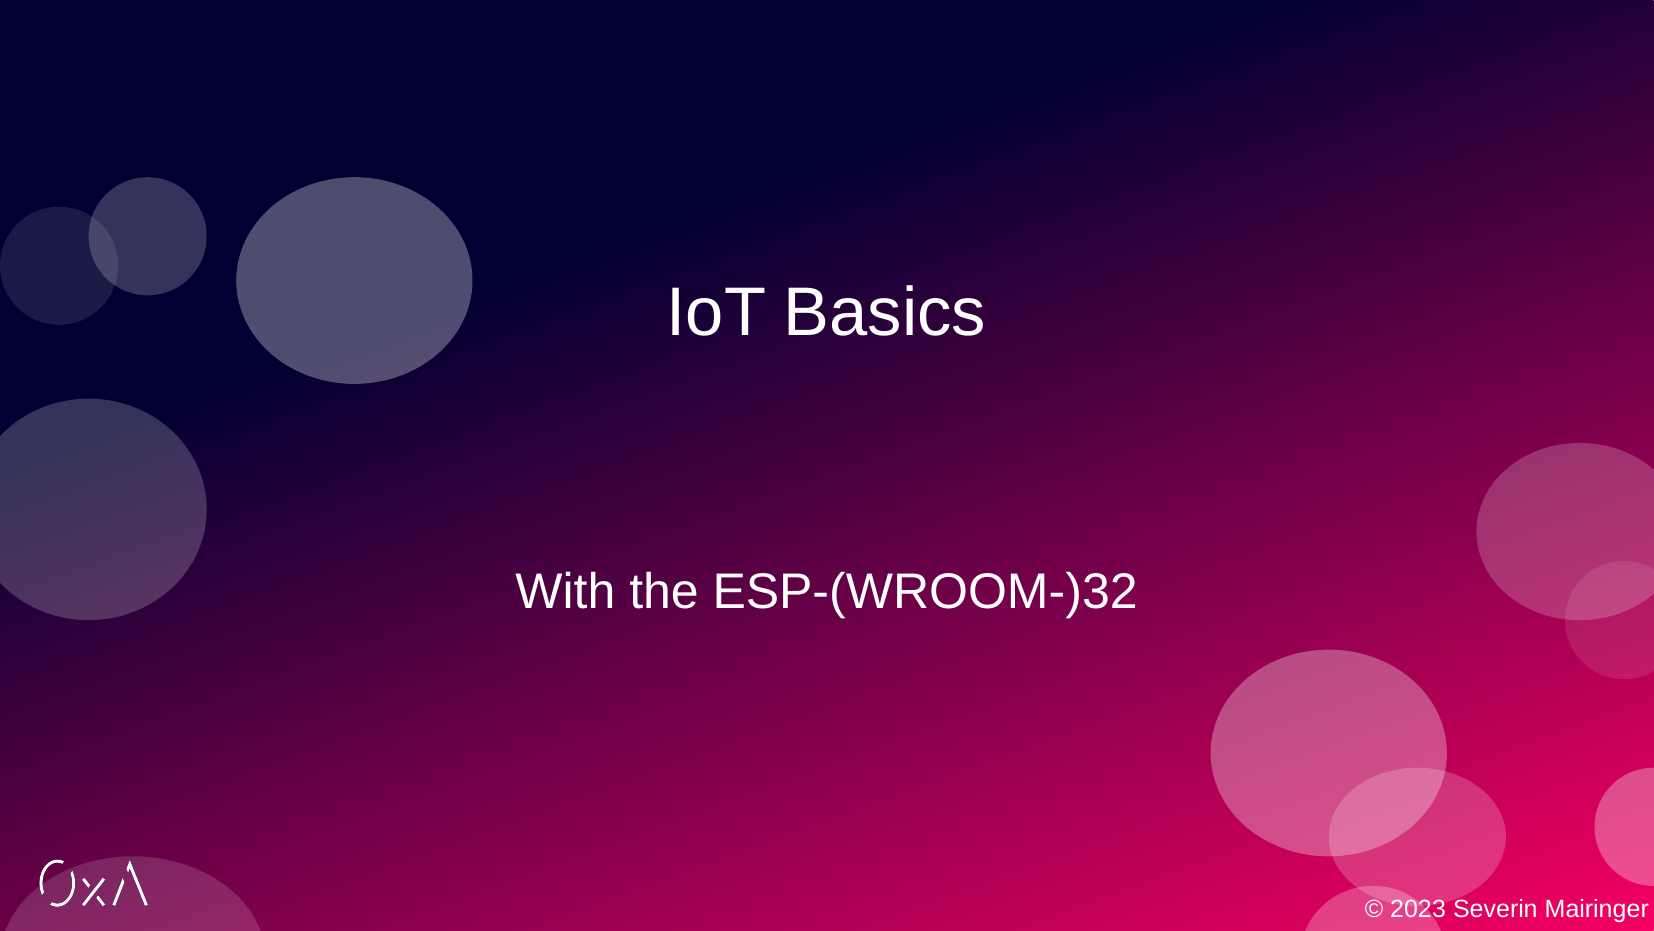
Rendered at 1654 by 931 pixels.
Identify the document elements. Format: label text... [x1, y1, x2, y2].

picture [37, 857, 151, 908]
title IoT Basics [82, 234, 1571, 390]
subtitle With the ESP-(WROOM-)32 [82, 425, 1571, 758]
text_box © 2023 Severin Mairinger [1350, 887, 1654, 931]
